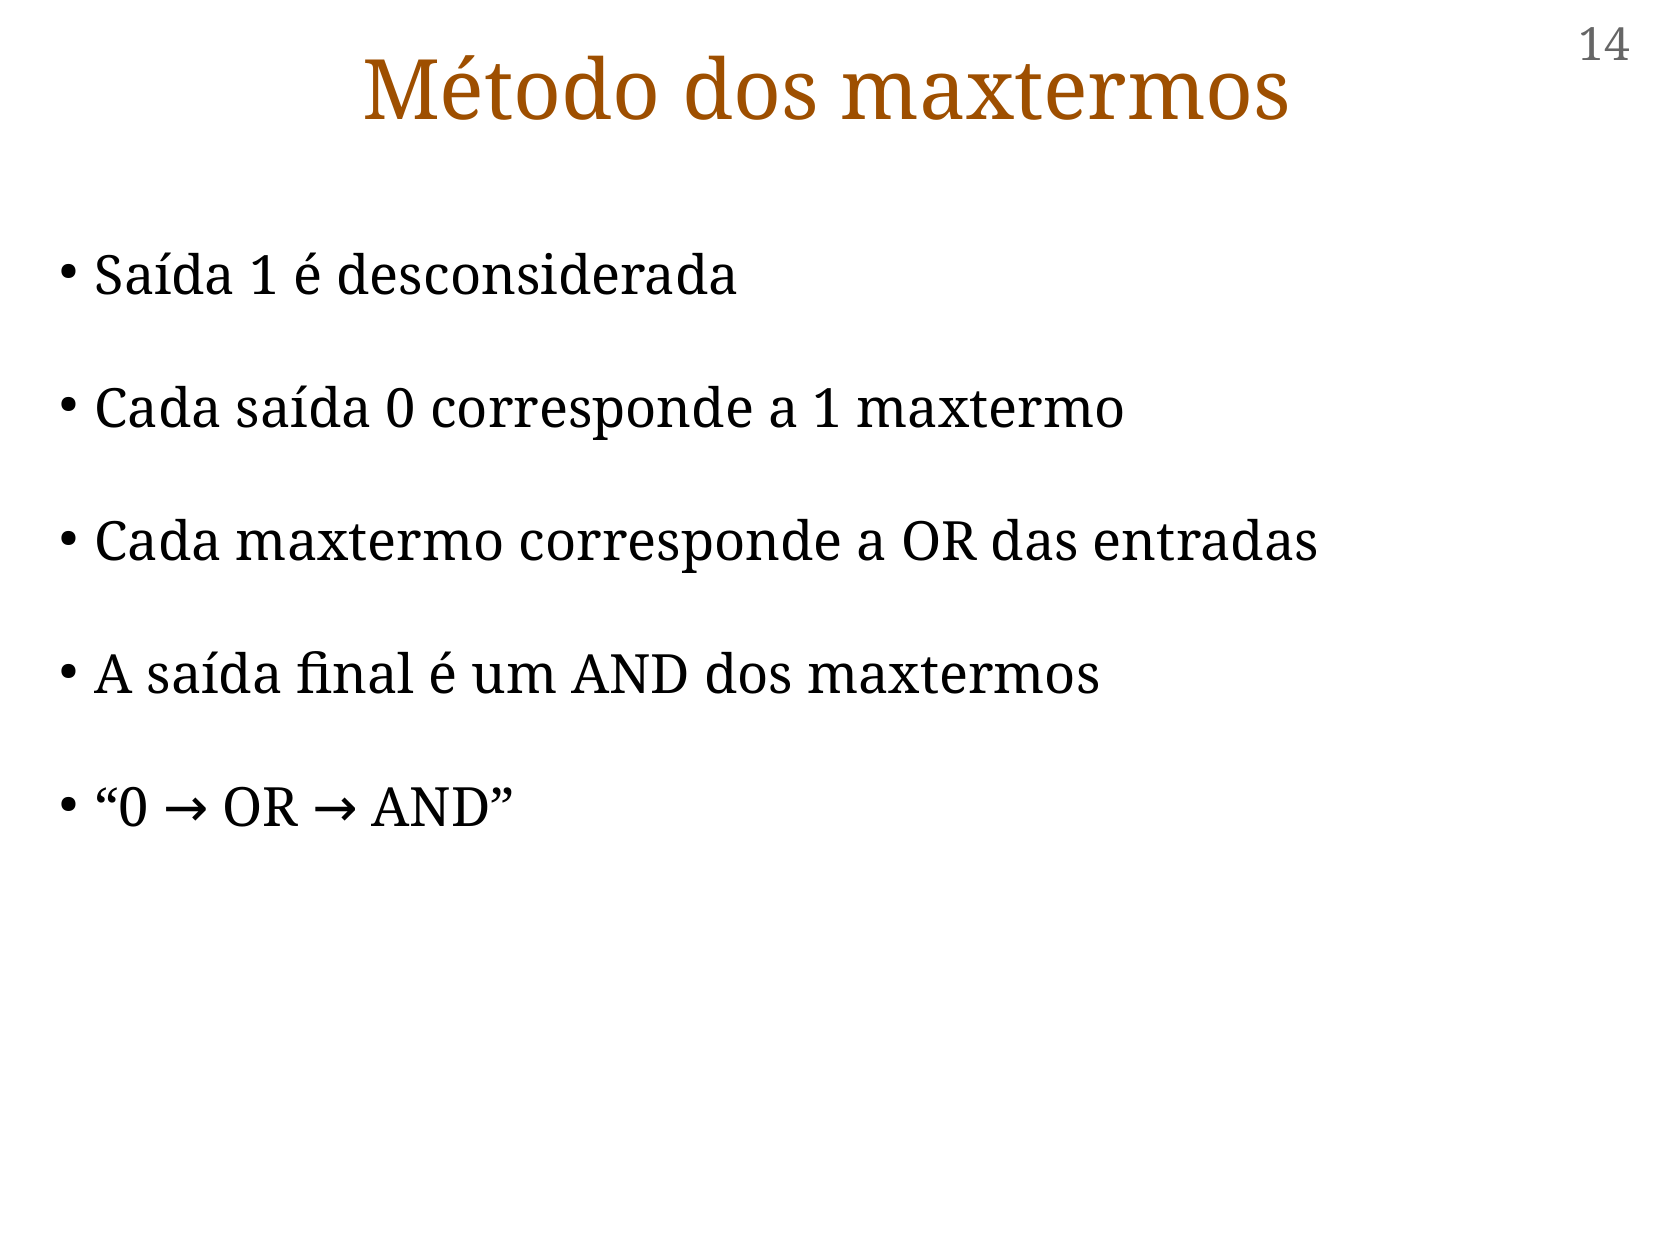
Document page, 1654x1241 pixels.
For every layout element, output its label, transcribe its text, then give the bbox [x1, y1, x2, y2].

title Método dos maxtermos [59, 29, 1595, 148]
list Saída 1 é desconsiderada Cada saída 0 corresponde a 1 maxtermo Cada maxtermo corresponde a OR das entradas A saída final é um AND dos maxtermos “0 → OR → AND” [59, 236, 1595, 1211]
